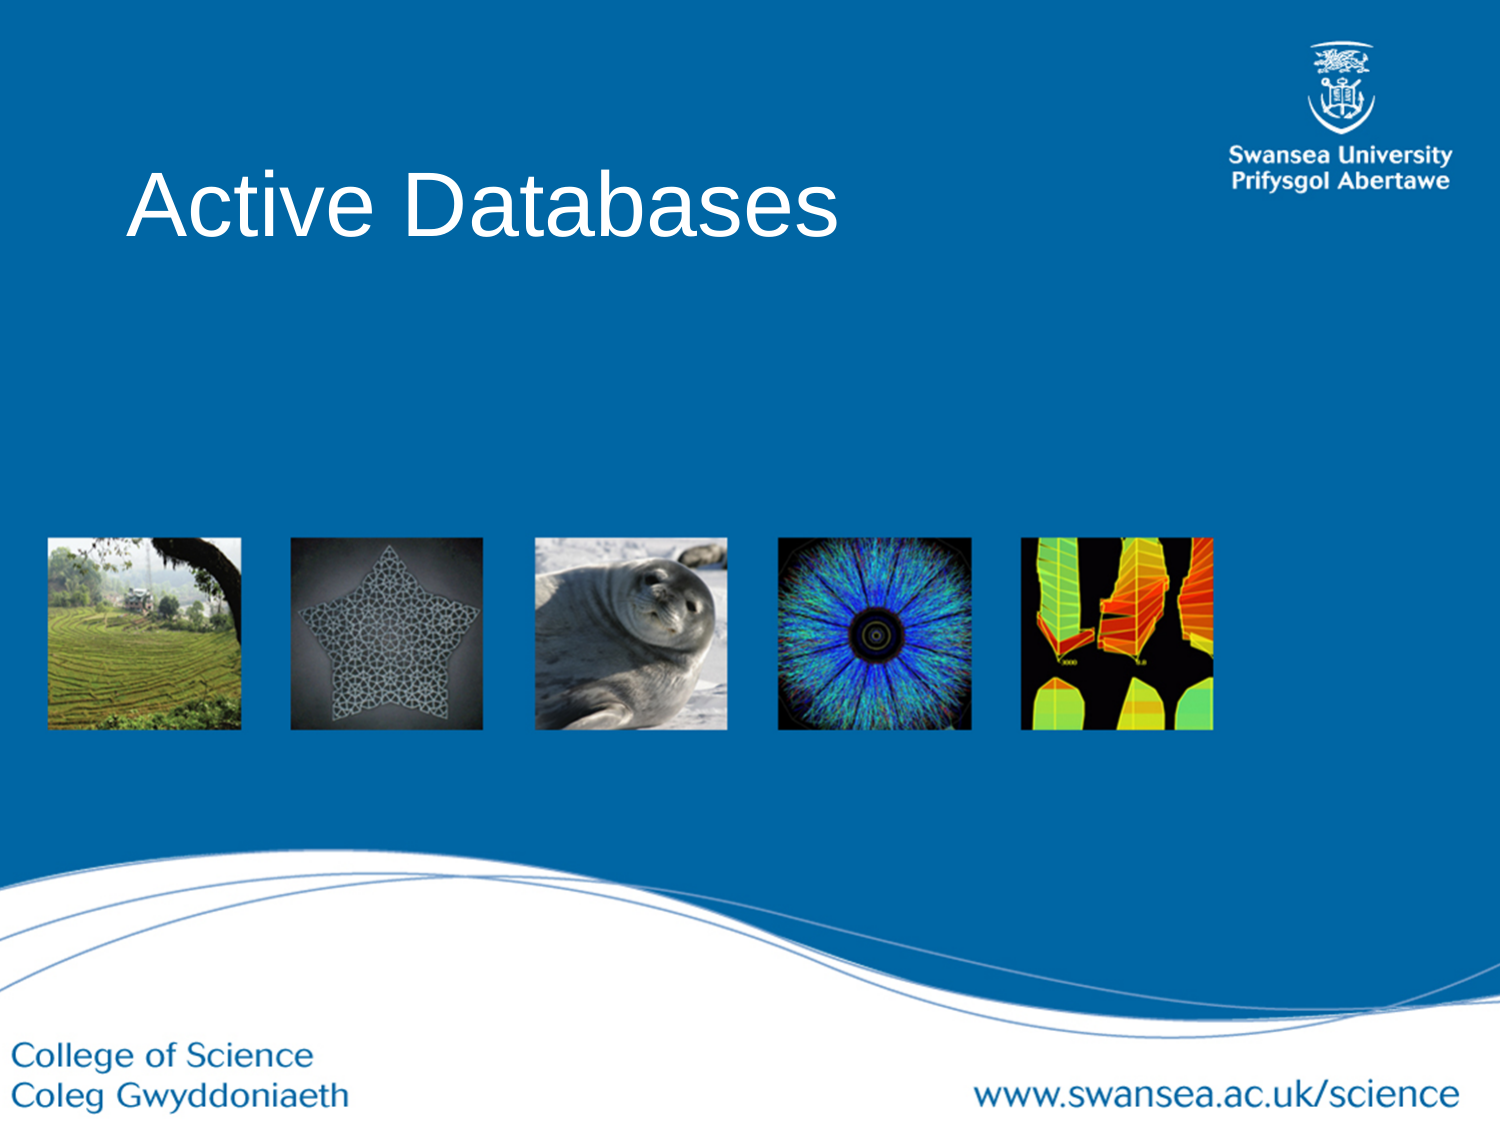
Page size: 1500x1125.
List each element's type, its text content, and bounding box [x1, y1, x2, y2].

text_box Active Databases [112, 137, 1235, 262]
picture [0, 0, 1500, 1125]
